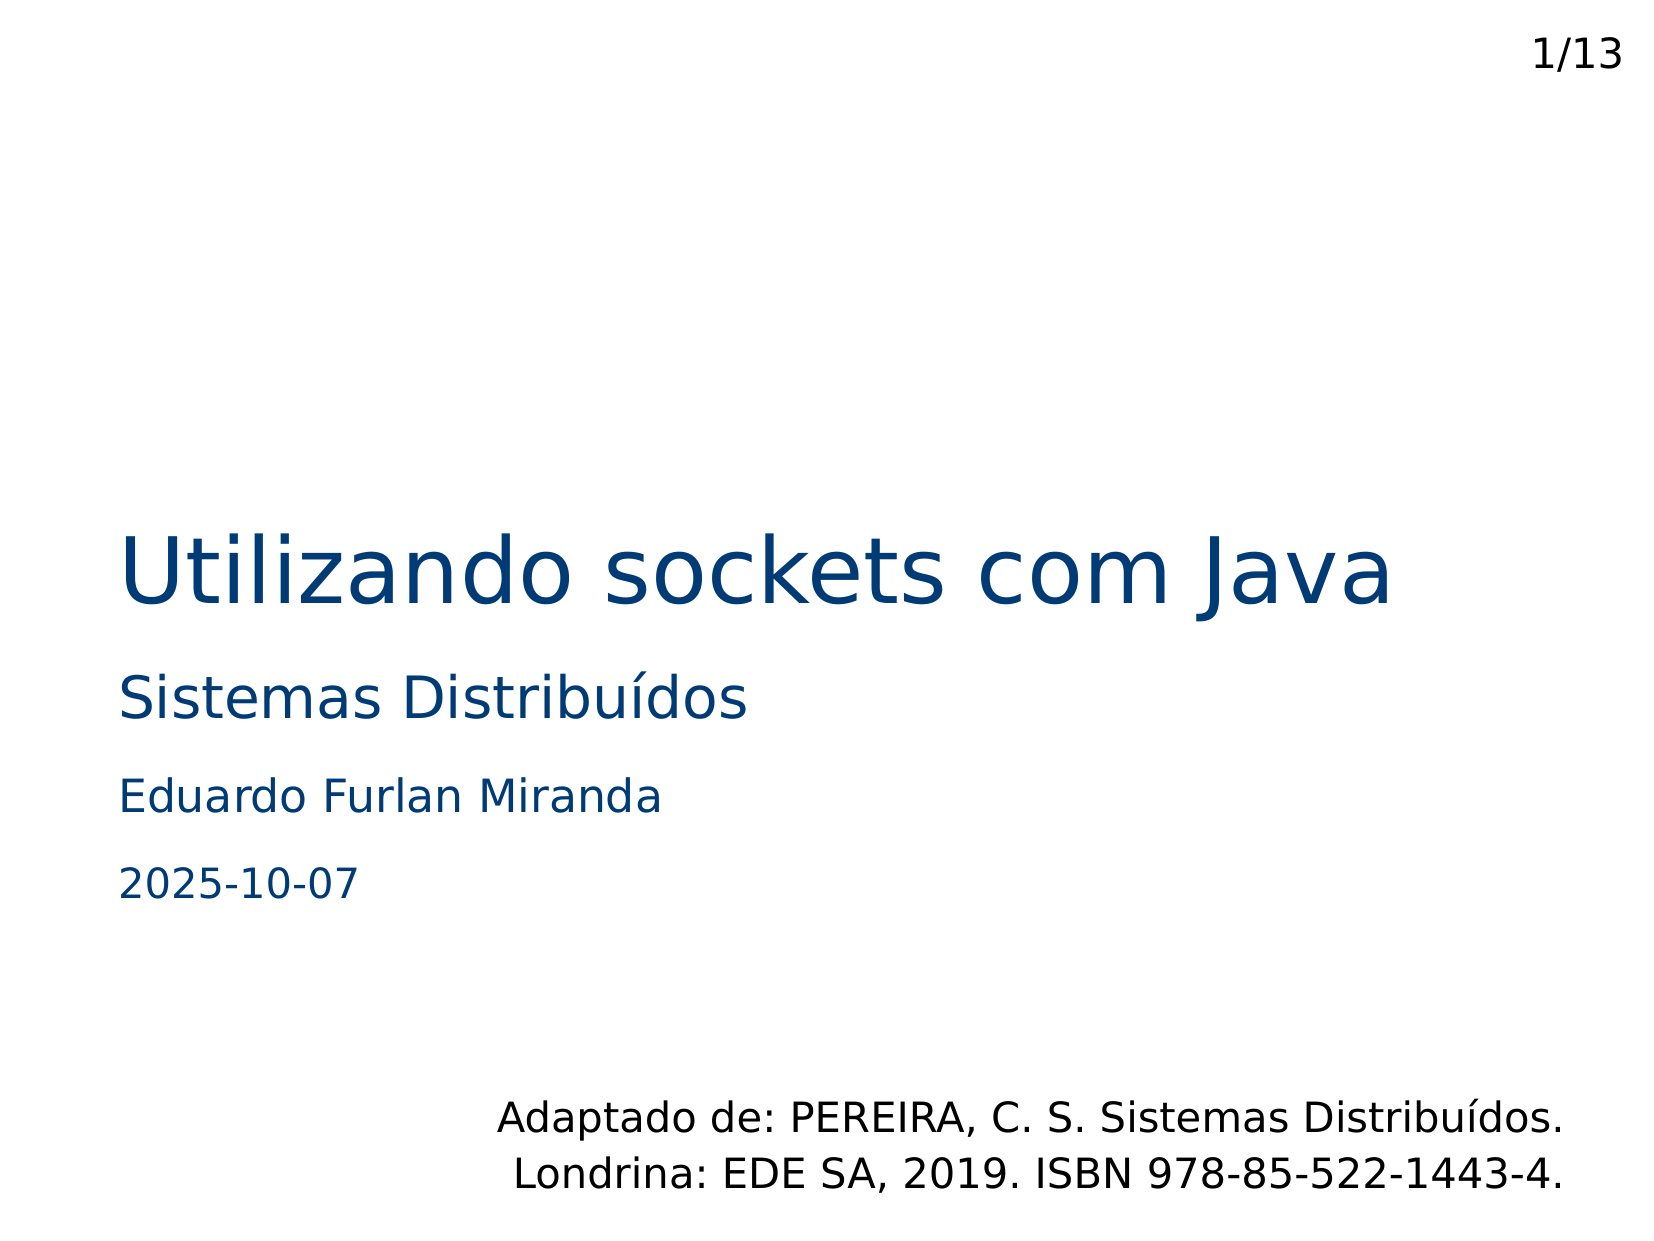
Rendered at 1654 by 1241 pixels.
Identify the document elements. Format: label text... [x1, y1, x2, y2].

list Adaptado de: PEREIRA, C. S. Sistemas Distribuídos. Londrina: EDE SA, 2019. ISBN 978-85-522-1443-4. [406, 1086, 1565, 1211]
list Utilizando sockets com Java Sistemas Distribuídos Eduardo Furlan Miranda 2025-10-07 [118, 501, 1625, 1211]
